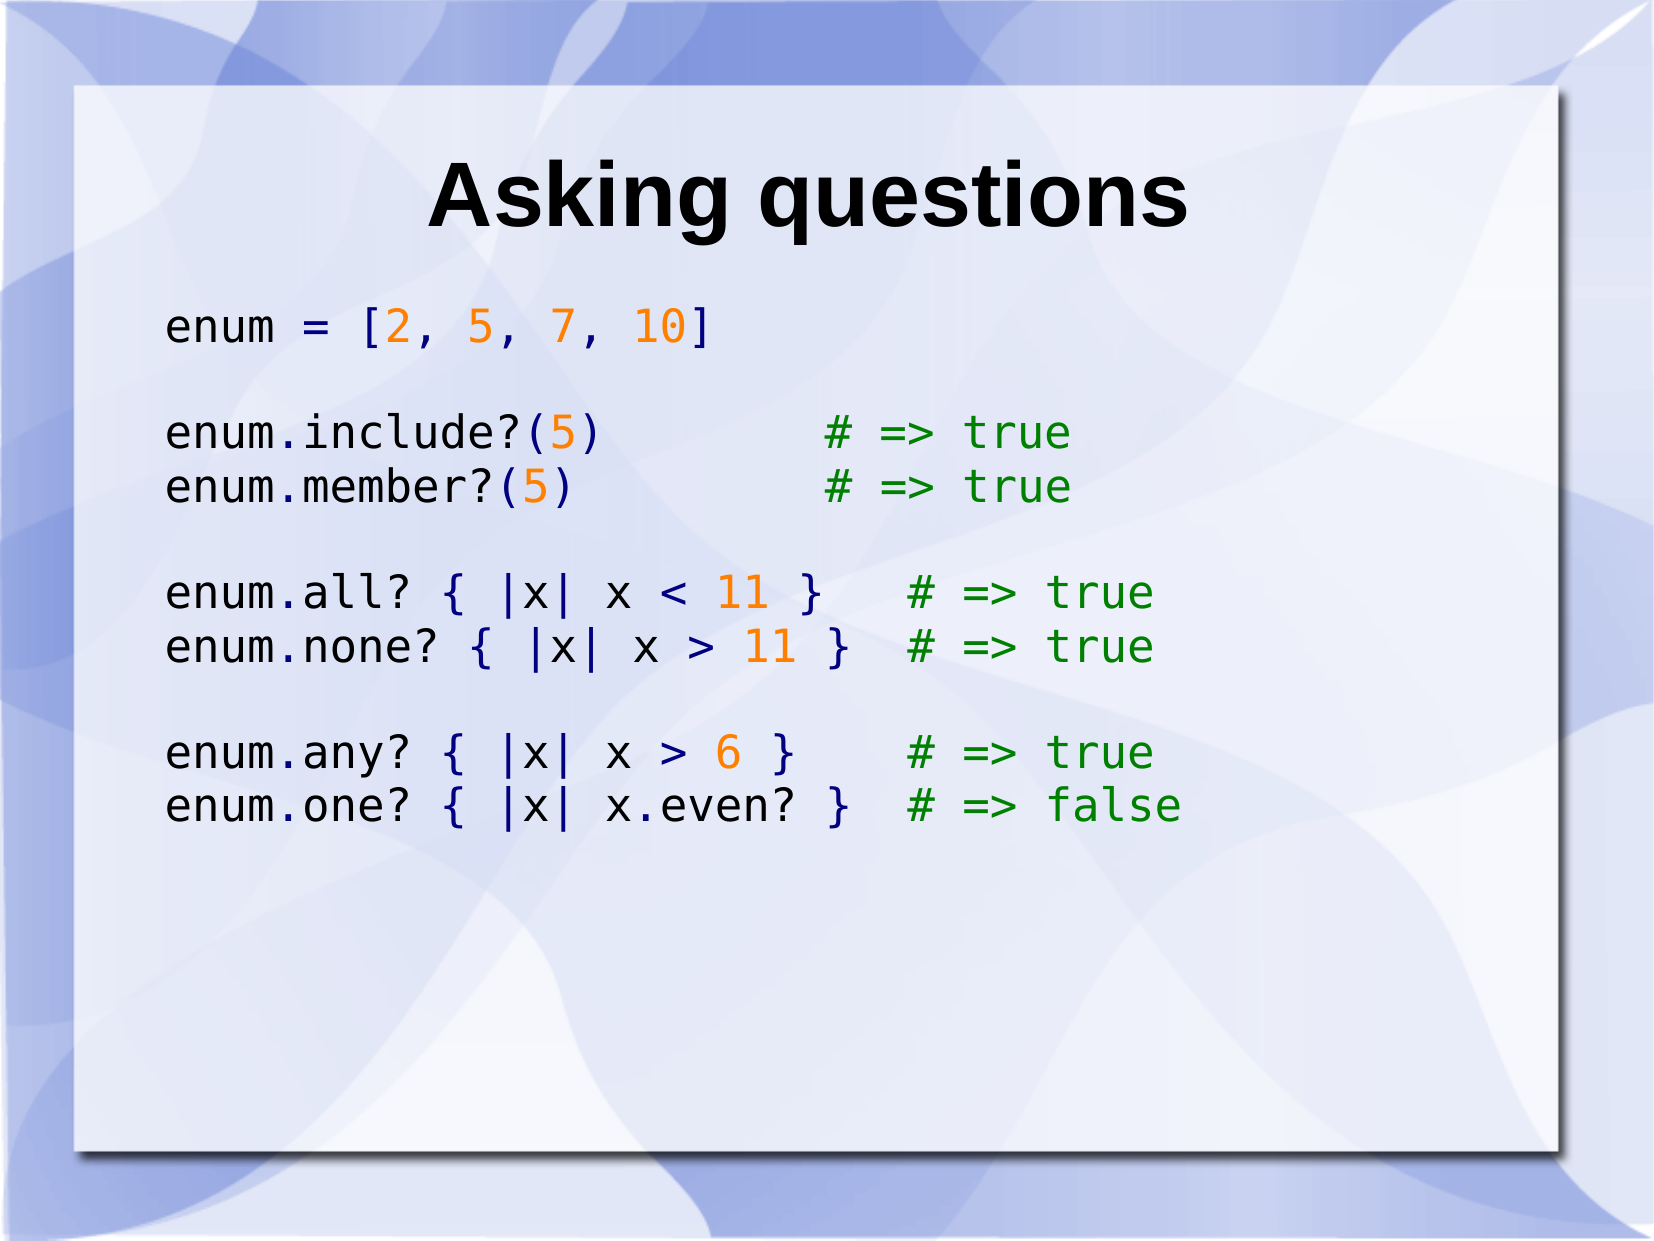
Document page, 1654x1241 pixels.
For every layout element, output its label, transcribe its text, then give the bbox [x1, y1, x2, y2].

title Asking questions [82, 90, 1536, 298]
text_box enum = [2, 5, 7, 10] enum.include?(5) # => true enum.member?(5) # => true enum.all? { |x| x < 11 } # => true enum.none? { |x| x > 11 } # => true enum.any? { |x| x > 6 } # => true enum.one? { |x| x.even? } # => false [164, 300, 1463, 1088]
picture [0, 0, 1654, 1241]
